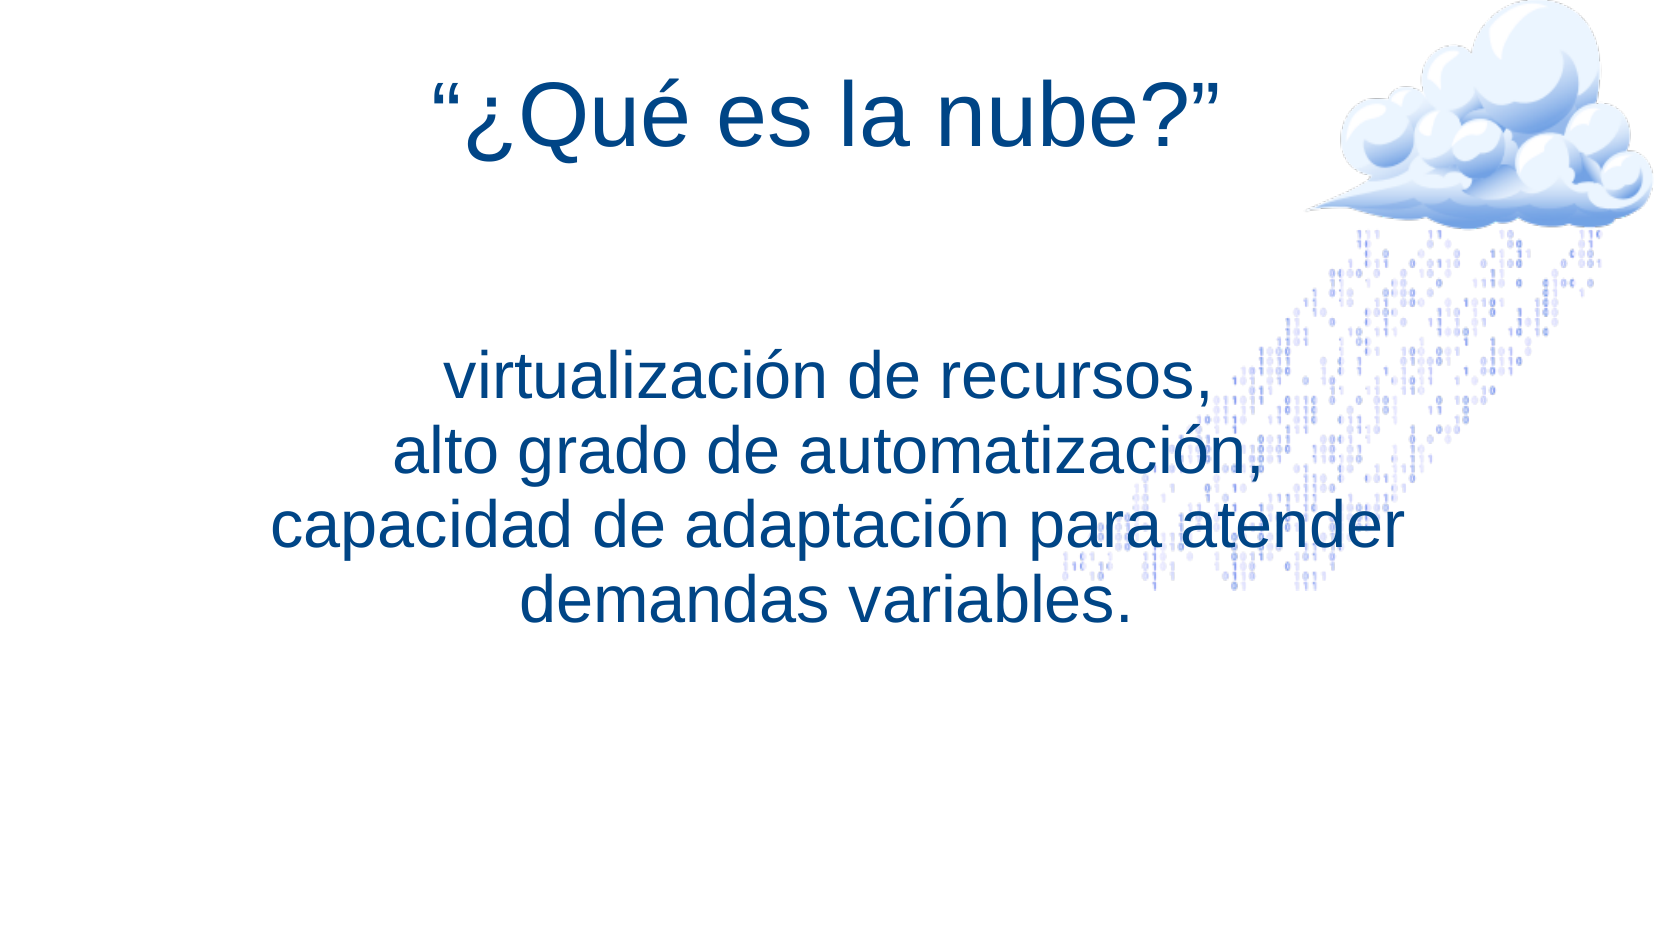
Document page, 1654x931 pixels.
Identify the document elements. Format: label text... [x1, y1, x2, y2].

title “¿Qué es la nube?” [82, 37, 1571, 193]
picture [1062, 0, 1654, 591]
subtitle virtualización de recursos, alto grado de automatización, capacidad de adaptación para atender demandas variables. [82, 217, 1571, 758]
